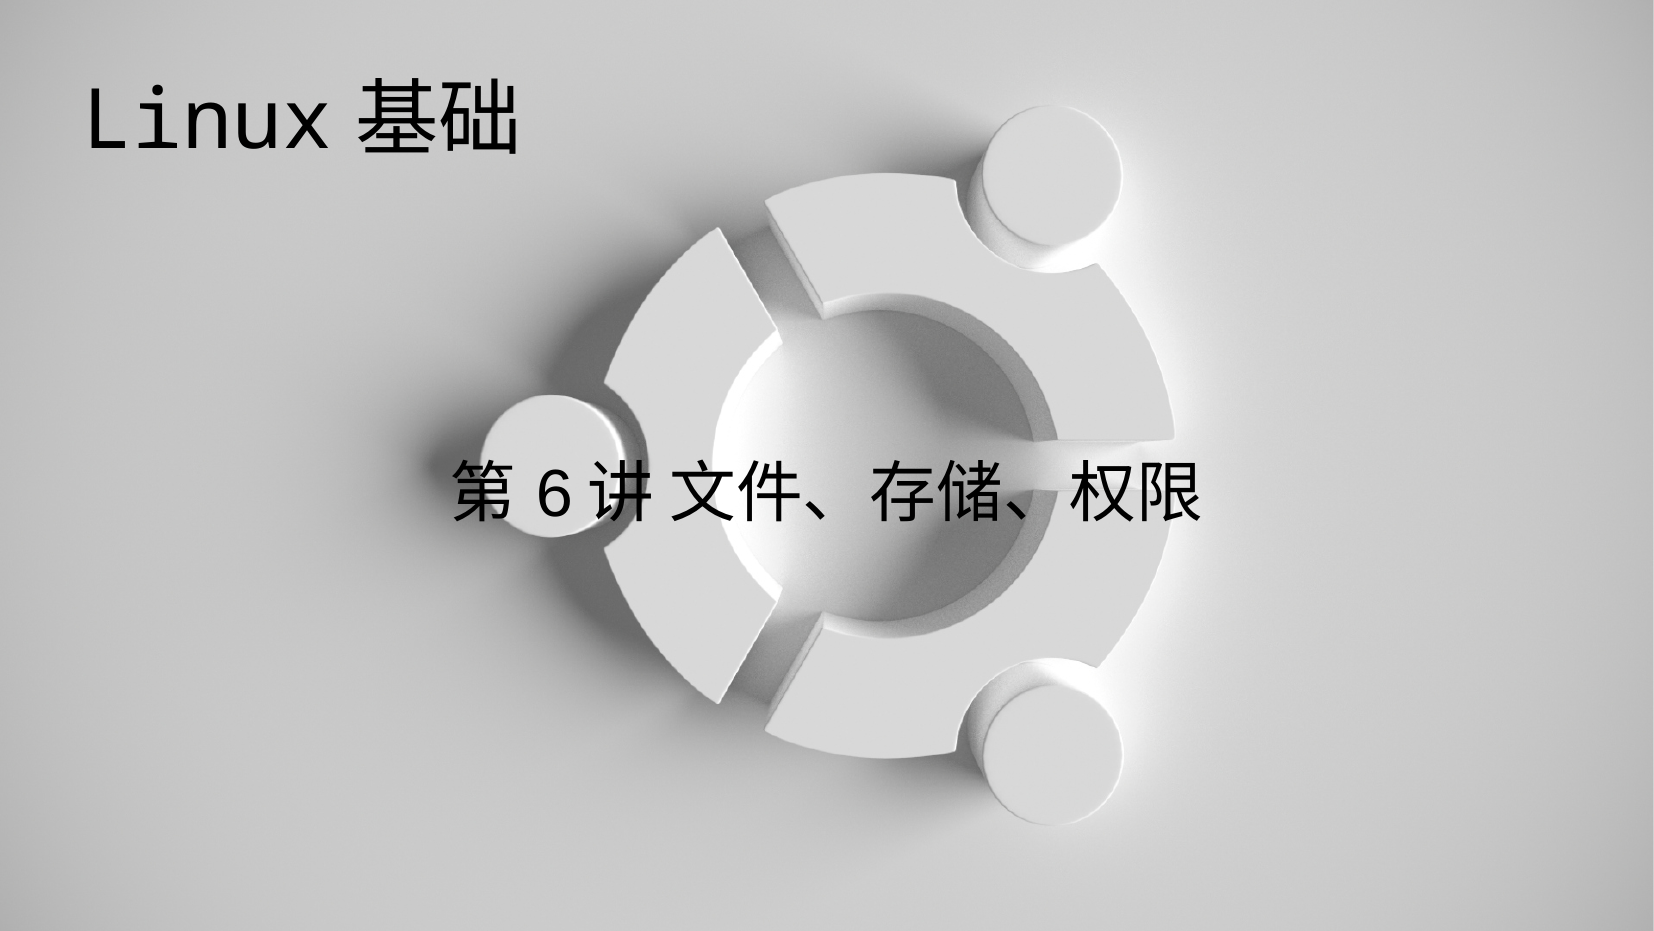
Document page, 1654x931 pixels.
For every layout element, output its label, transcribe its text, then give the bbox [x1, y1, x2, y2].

title Linux基础 [82, 37, 1571, 189]
picture [0, 0, 1654, 931]
subtitle 第6讲 文件、存储、权限 [82, 217, 1571, 758]
